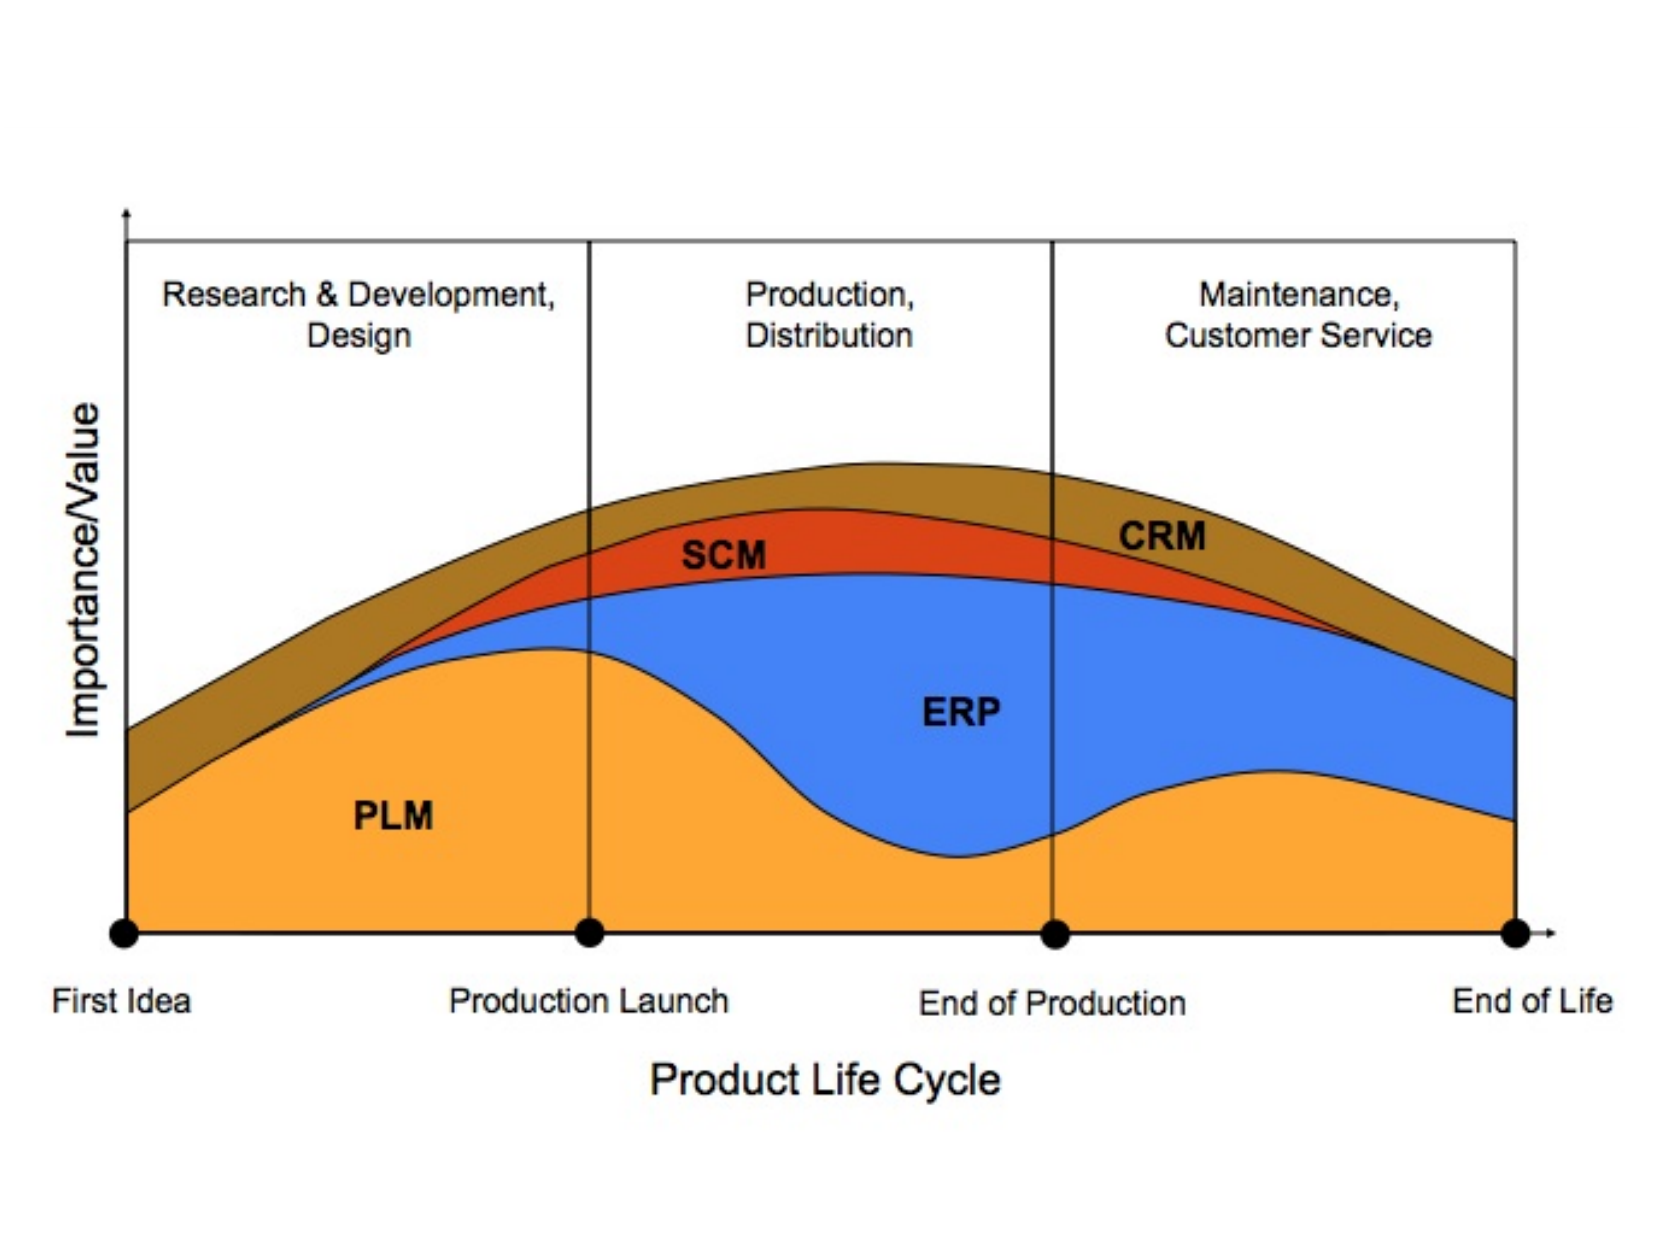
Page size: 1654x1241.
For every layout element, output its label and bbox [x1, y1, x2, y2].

picture [4, 126, 1639, 1134]
